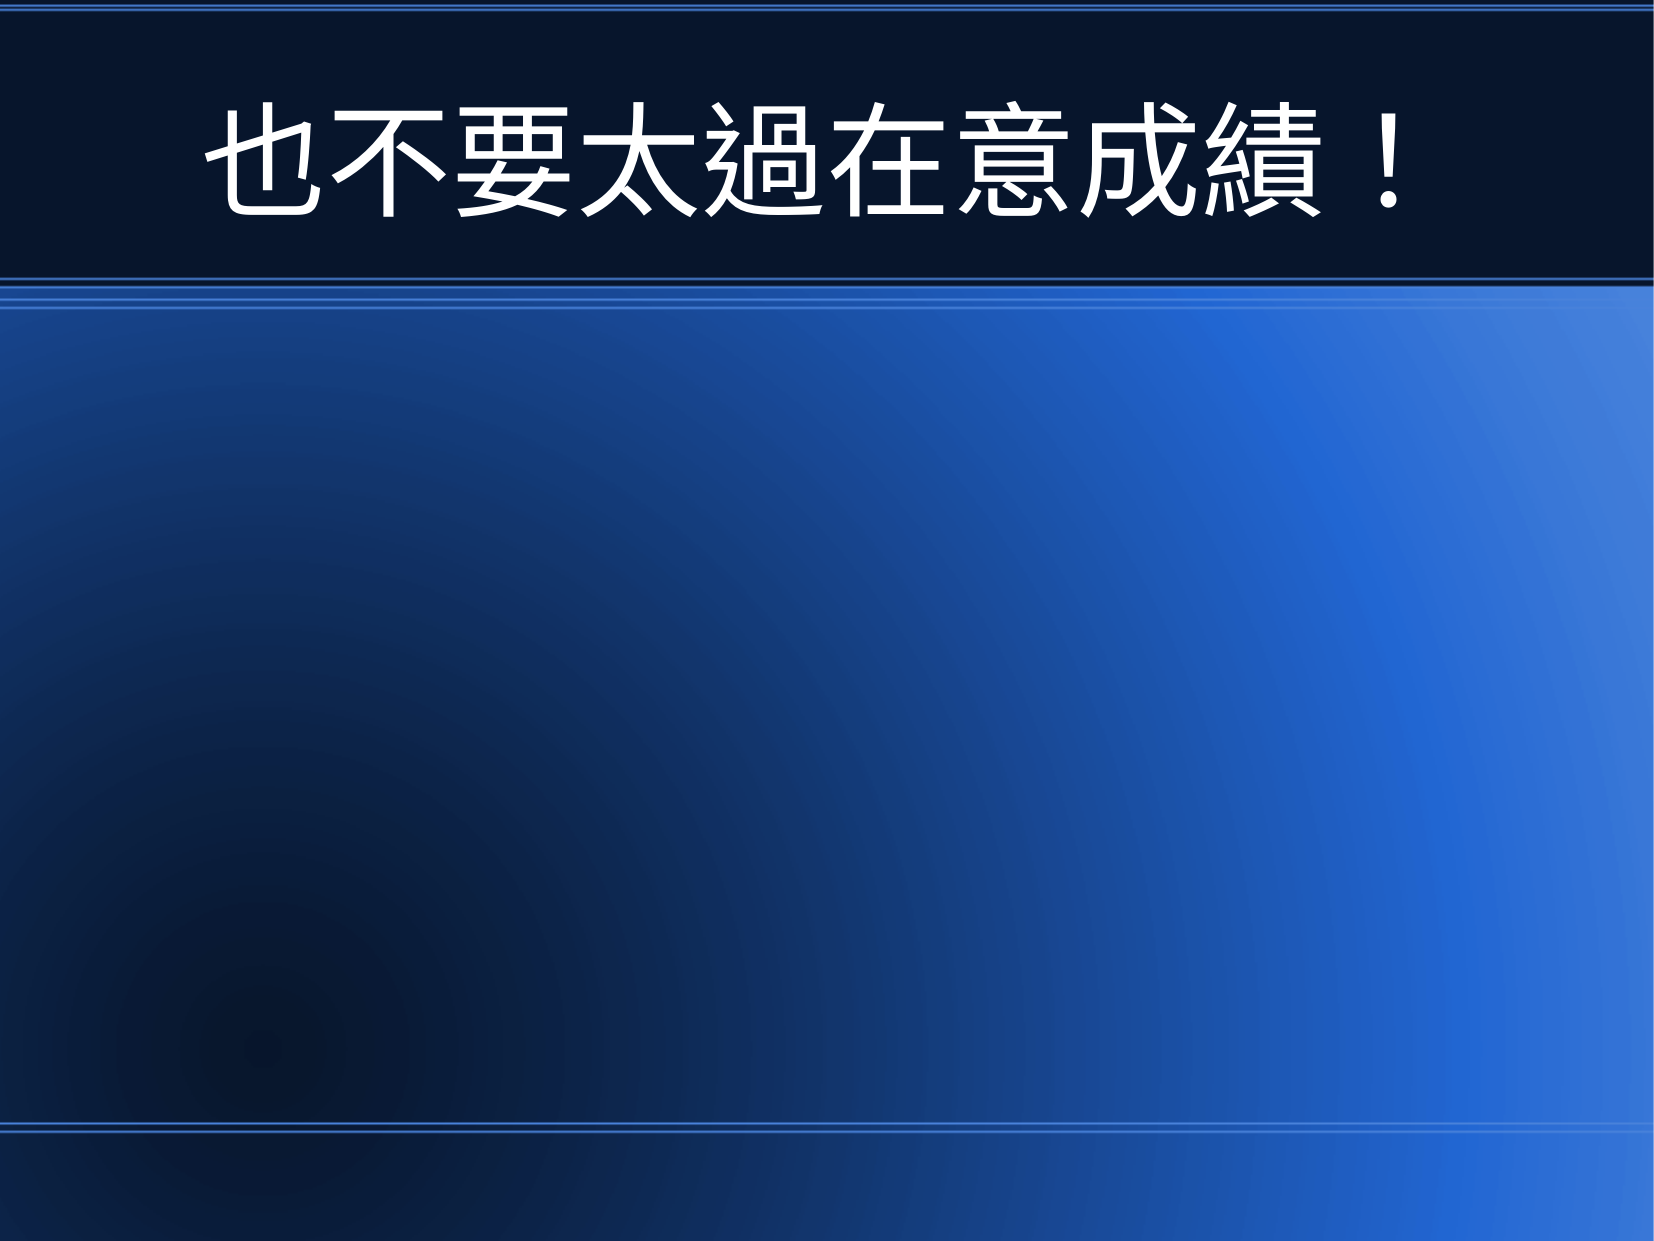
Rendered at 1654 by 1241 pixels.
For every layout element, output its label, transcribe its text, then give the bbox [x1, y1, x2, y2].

title 也不要太過在意成績！ [82, 49, 1571, 257]
picture [0, 0, 1654, 1241]
